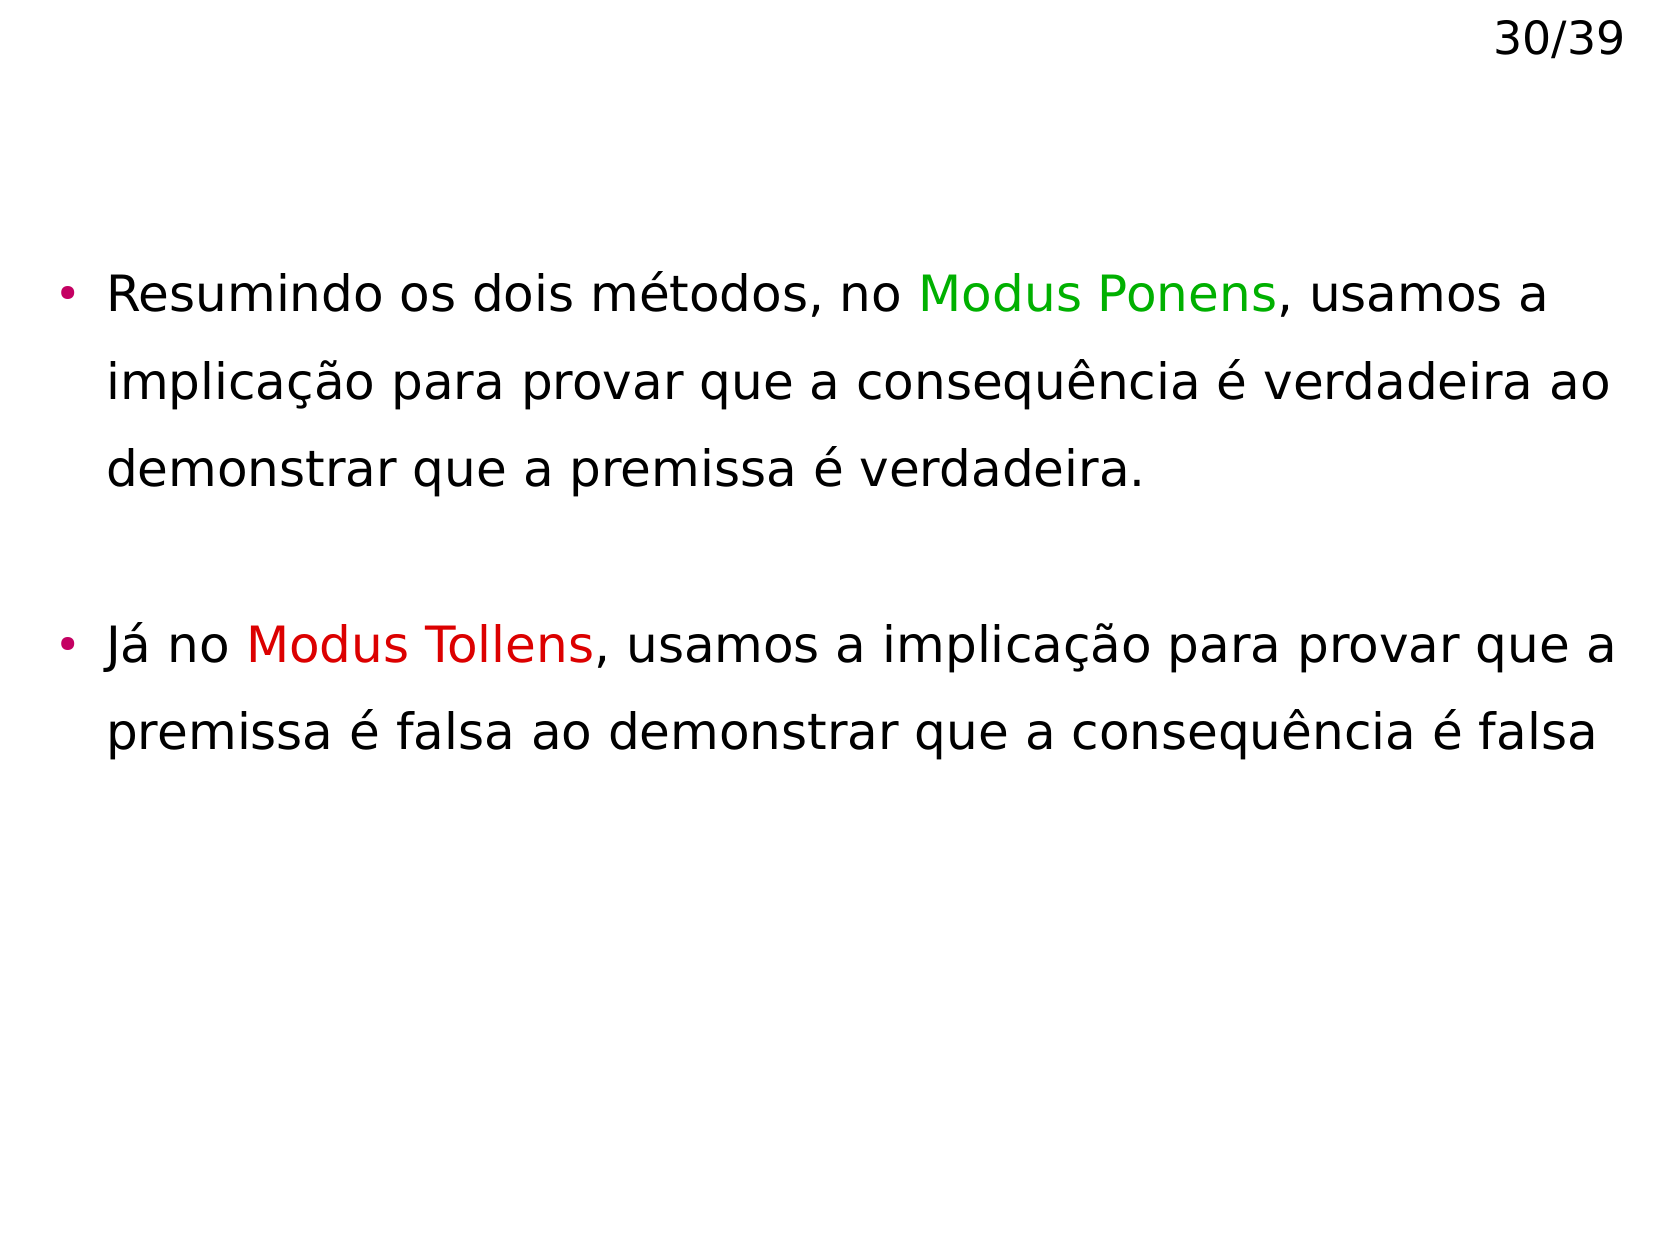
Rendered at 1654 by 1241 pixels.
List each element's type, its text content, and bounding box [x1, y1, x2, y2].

list Resumindo os dois métodos, no Modus Ponens, usamos a implicação para provar que a consequência é verdadeira ao demonstrar que a premissa é verdadeira. Já no Modus Tollens, usamos a implicação para provar que a premissa é falsa ao demonstrar que a consequência é falsa [59, 236, 1625, 1211]
